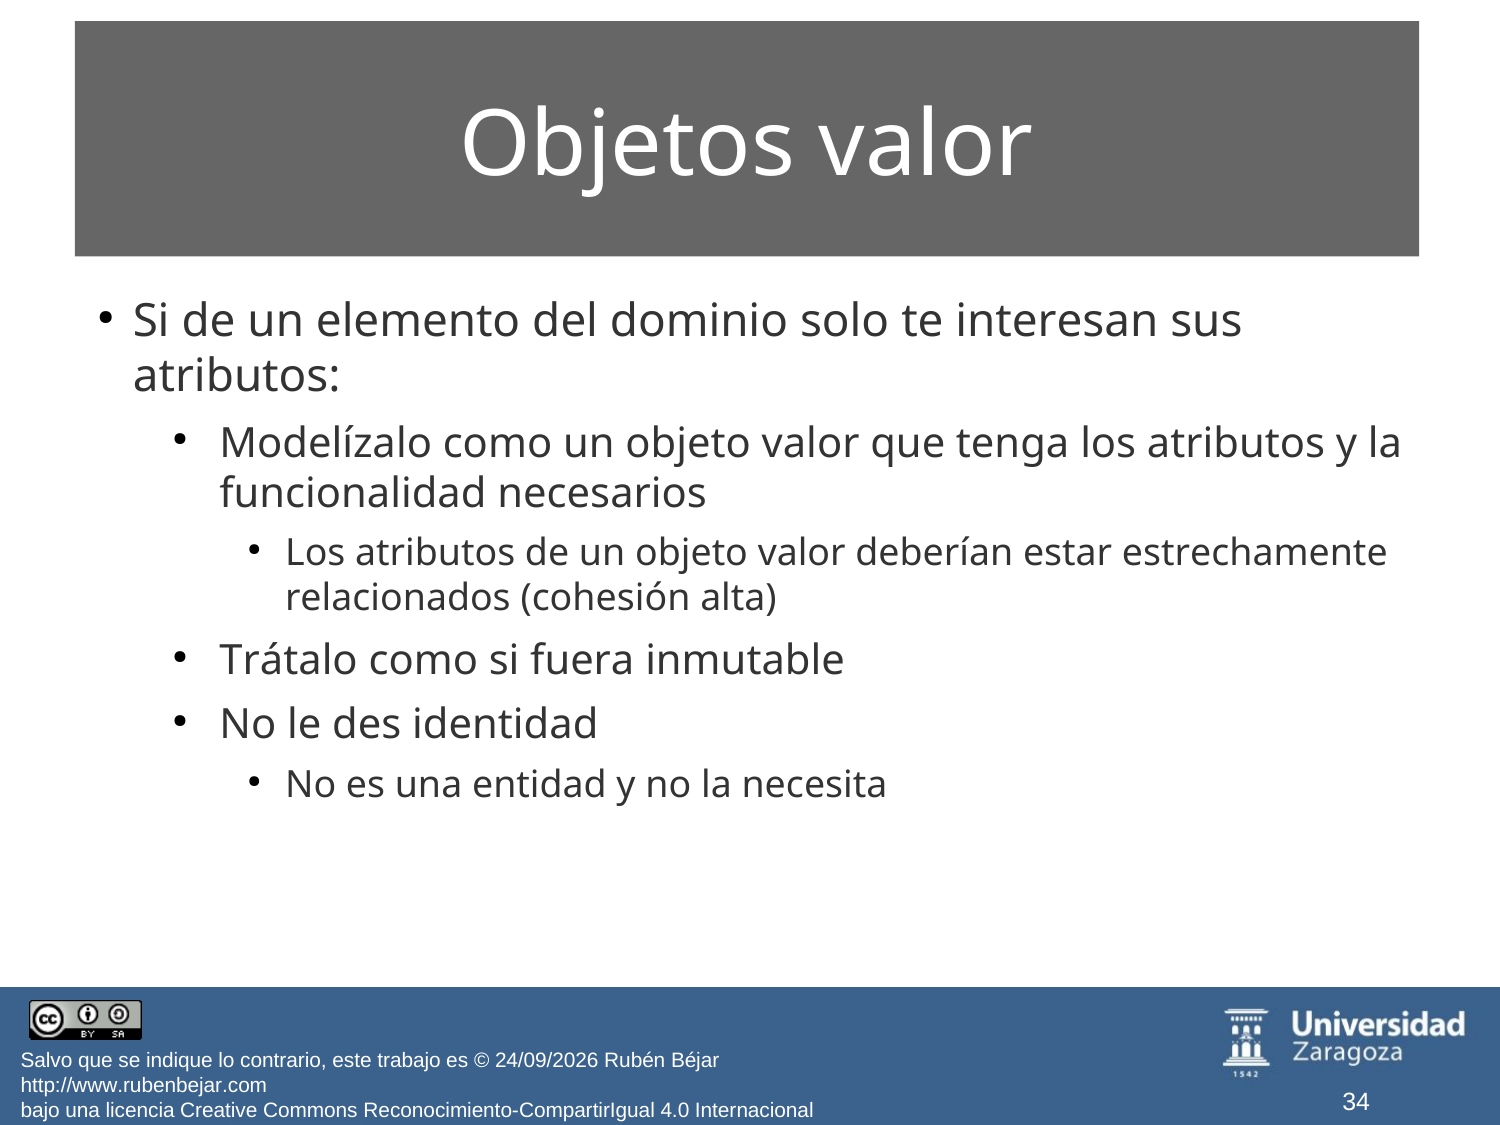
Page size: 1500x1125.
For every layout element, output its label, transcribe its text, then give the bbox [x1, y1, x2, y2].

list Si de un elemento del dominio solo te interesan sus atributos: Modelízalo como un objeto valor que tenga los atributos y la funcionalidad necesarios Los atributos de un objeto valor deberían estar estrechamente relacionados (cohesión alta) Trátalo como si fuera inmutable No le des identidad No es una entidad y no la necesita [82, 283, 1418, 957]
title Objetos valor [74, 21, 1420, 257]
picture [0, 987, 1500, 1125]
